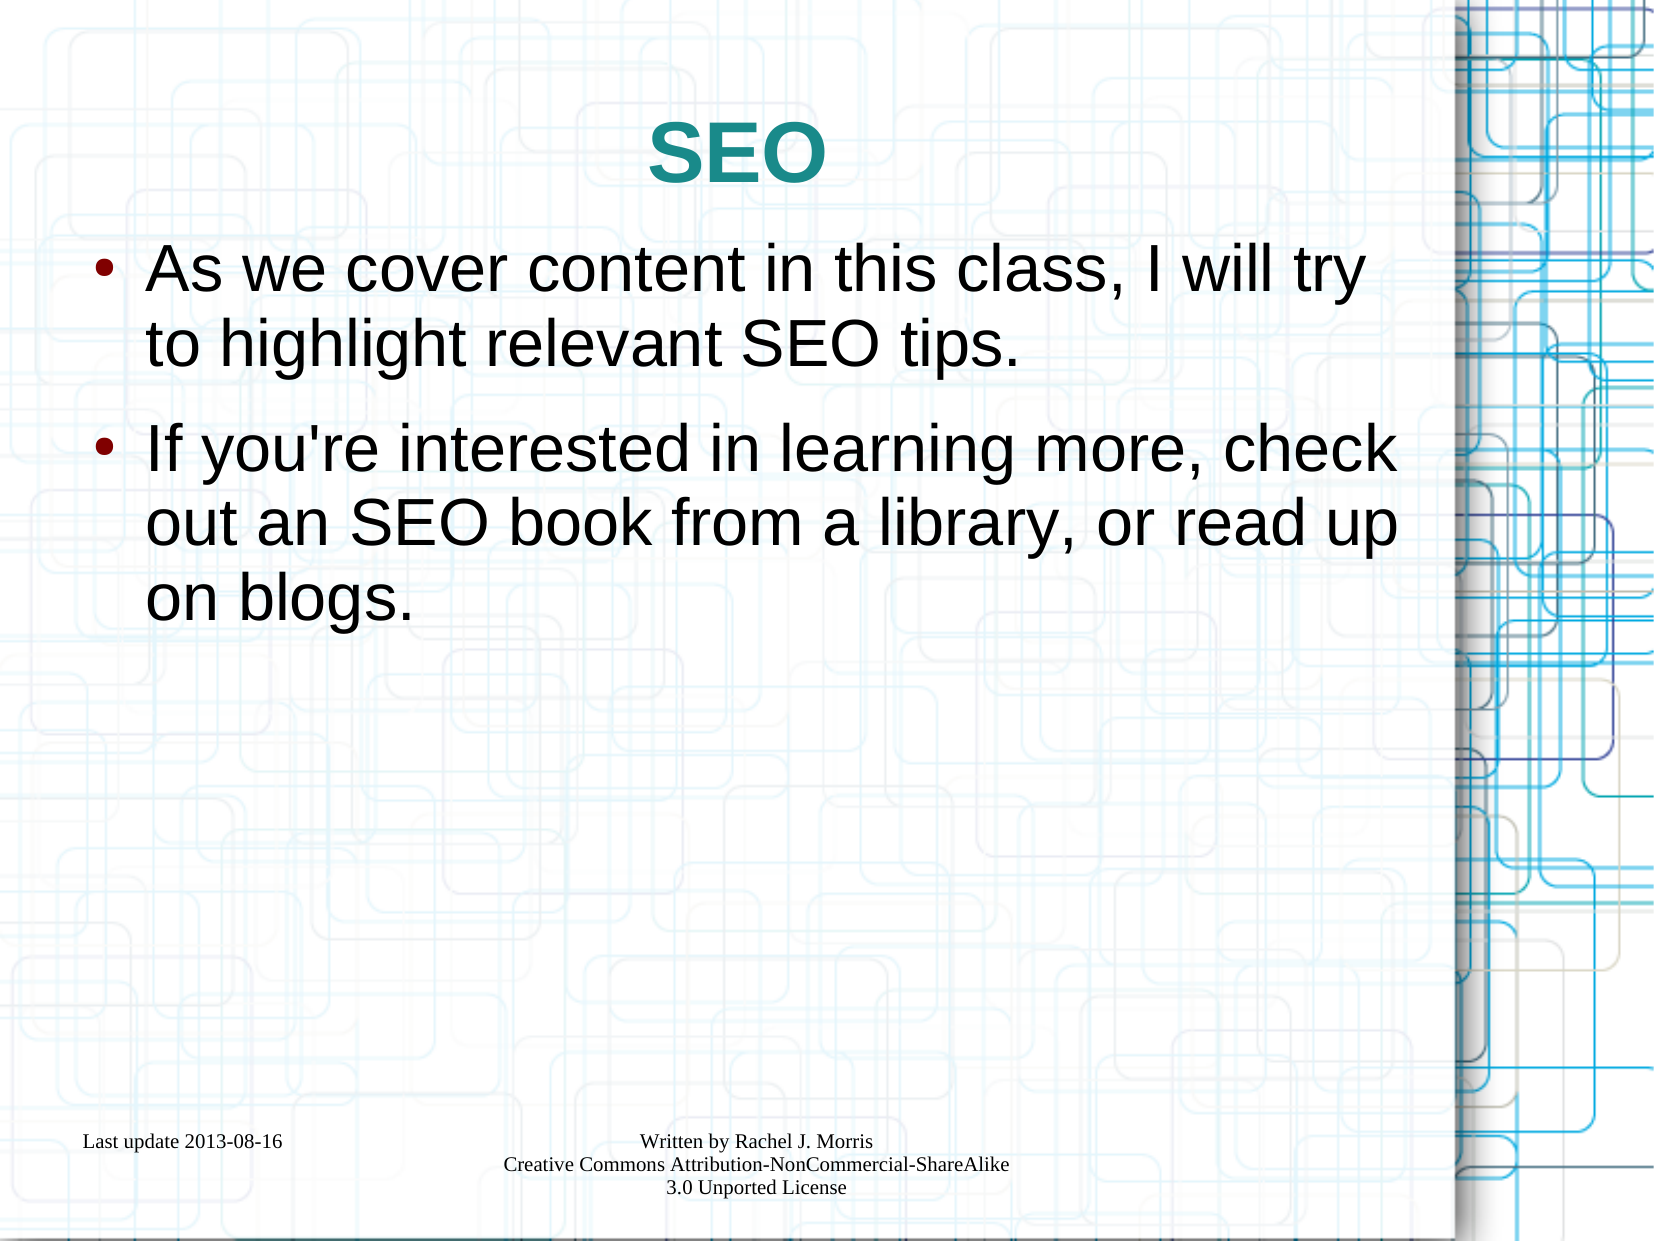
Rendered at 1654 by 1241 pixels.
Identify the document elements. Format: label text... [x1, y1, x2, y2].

picture [0, 0, 1654, 1241]
list As we cover content in this class, I will try to highlight relevant SEO tips. If you're interested in learning more, check out an SEO book from a library, or read up on blogs. [75, 231, 1410, 951]
title SEO [59, 49, 1418, 257]
